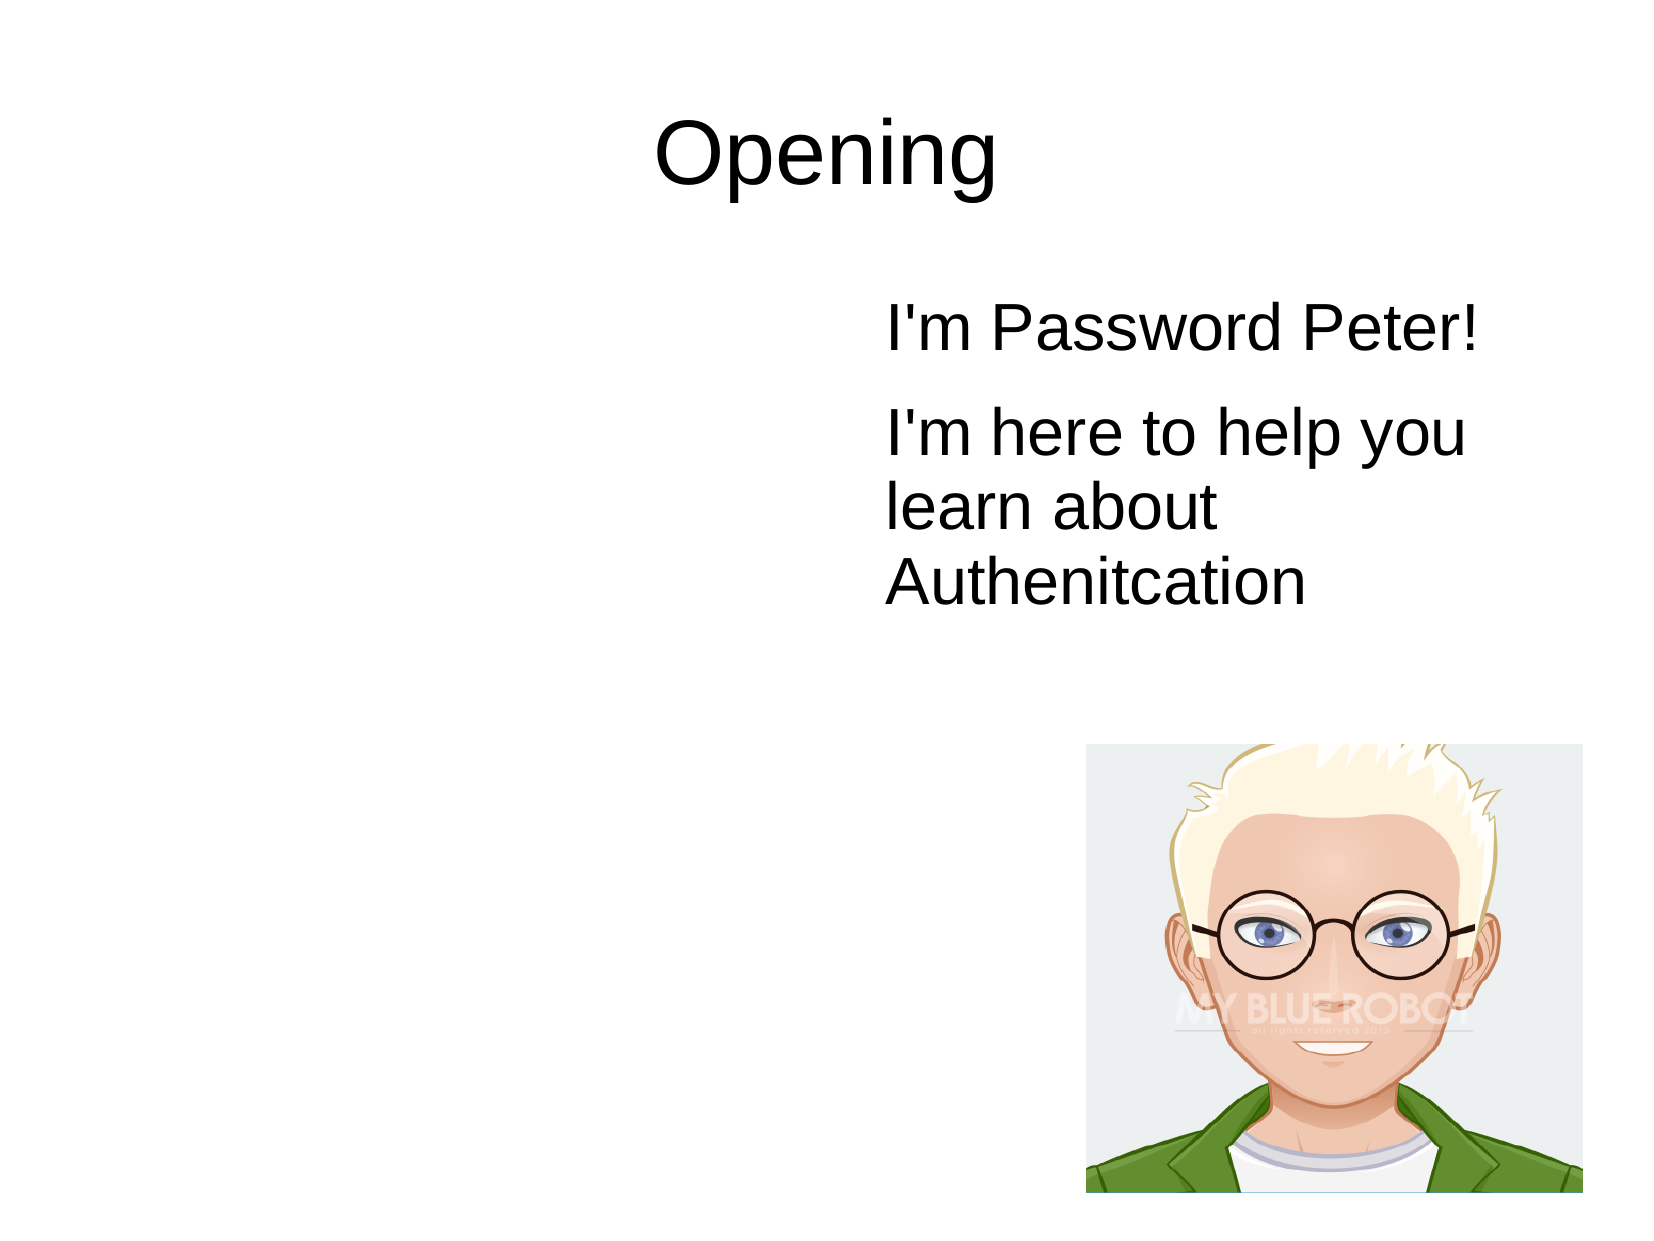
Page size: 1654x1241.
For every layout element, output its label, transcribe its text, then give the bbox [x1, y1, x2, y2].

title Opening [82, 49, 1571, 257]
list I'm Password Peter! I'm here to help you learn about Authenitcation [885, 290, 1571, 1010]
picture [1086, 744, 1583, 1193]
